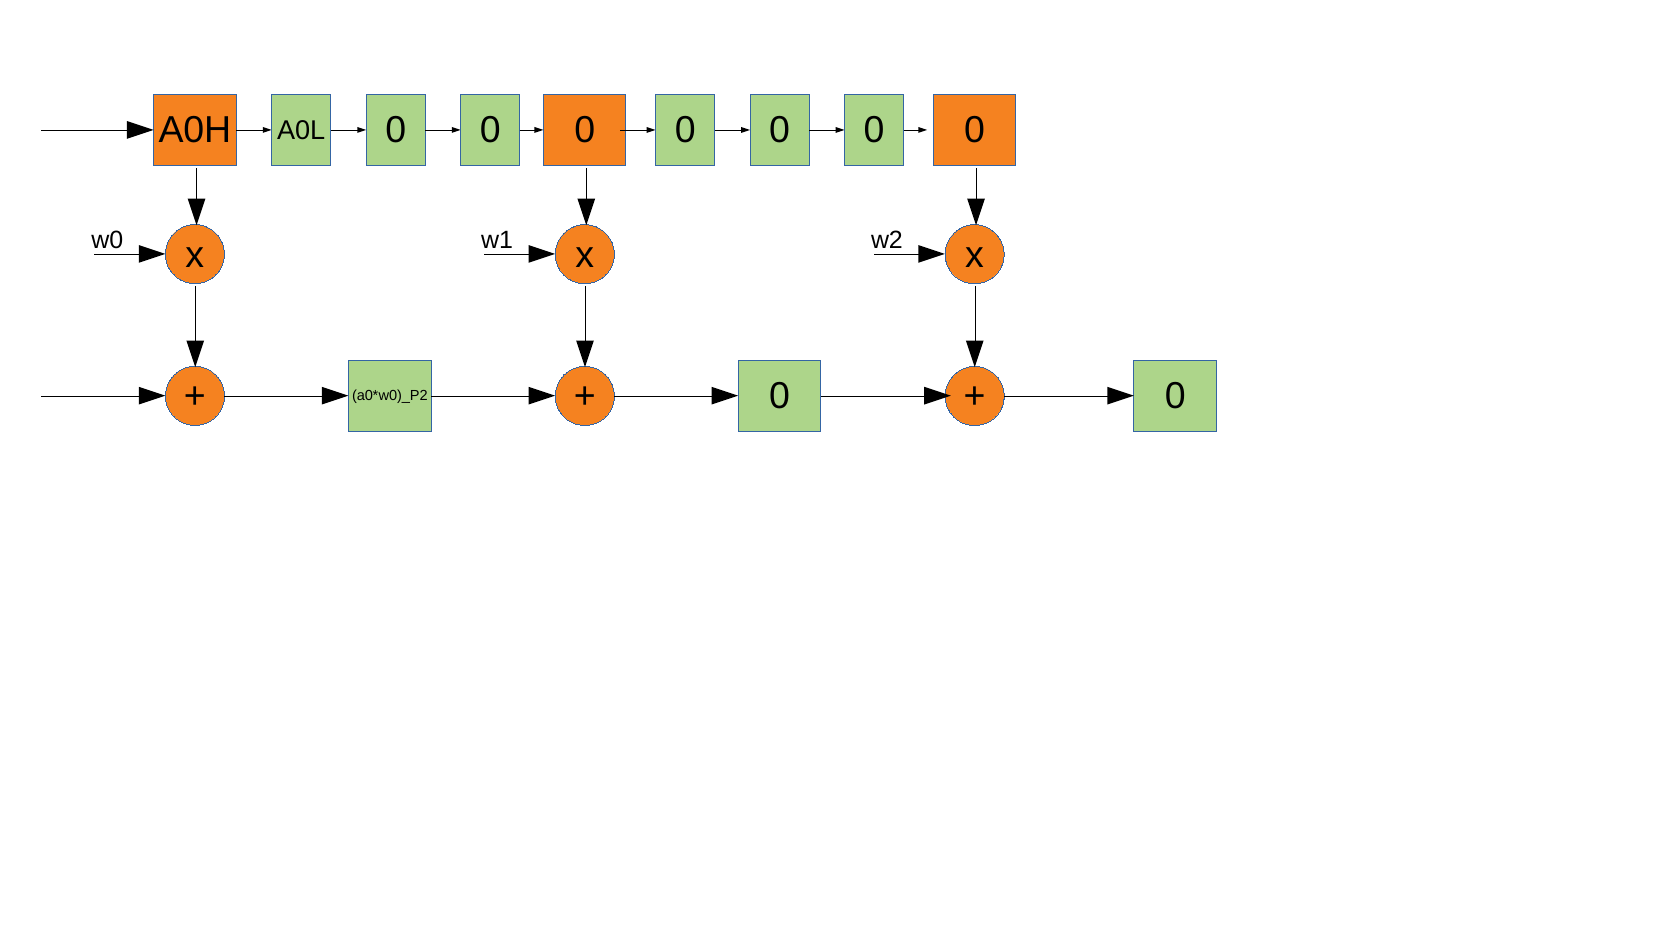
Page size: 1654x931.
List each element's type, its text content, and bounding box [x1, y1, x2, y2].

text_box + [555, 366, 615, 426]
text_box + [945, 366, 1005, 426]
text_box 0 [933, 94, 1016, 166]
text_box 0 [738, 360, 821, 432]
text_box A0L [271, 94, 331, 166]
text_box w2 [856, 218, 918, 262]
text_box A0H [153, 94, 237, 166]
text_box 0 [460, 94, 520, 166]
text_box 0 [543, 94, 626, 166]
text_box 0 [1133, 360, 1217, 432]
text_box x [945, 224, 1005, 284]
text_box 0 [655, 94, 715, 166]
text_box 0 [366, 94, 426, 166]
text_box x [165, 224, 225, 284]
text_box x [555, 224, 615, 284]
text_box + [165, 366, 225, 426]
text_box w1 [466, 218, 529, 262]
text_box 0 [750, 94, 810, 166]
text_box 0 [844, 94, 904, 166]
text_box w0 [76, 218, 139, 262]
text_box (a0*w0)_P2 [348, 360, 432, 432]
